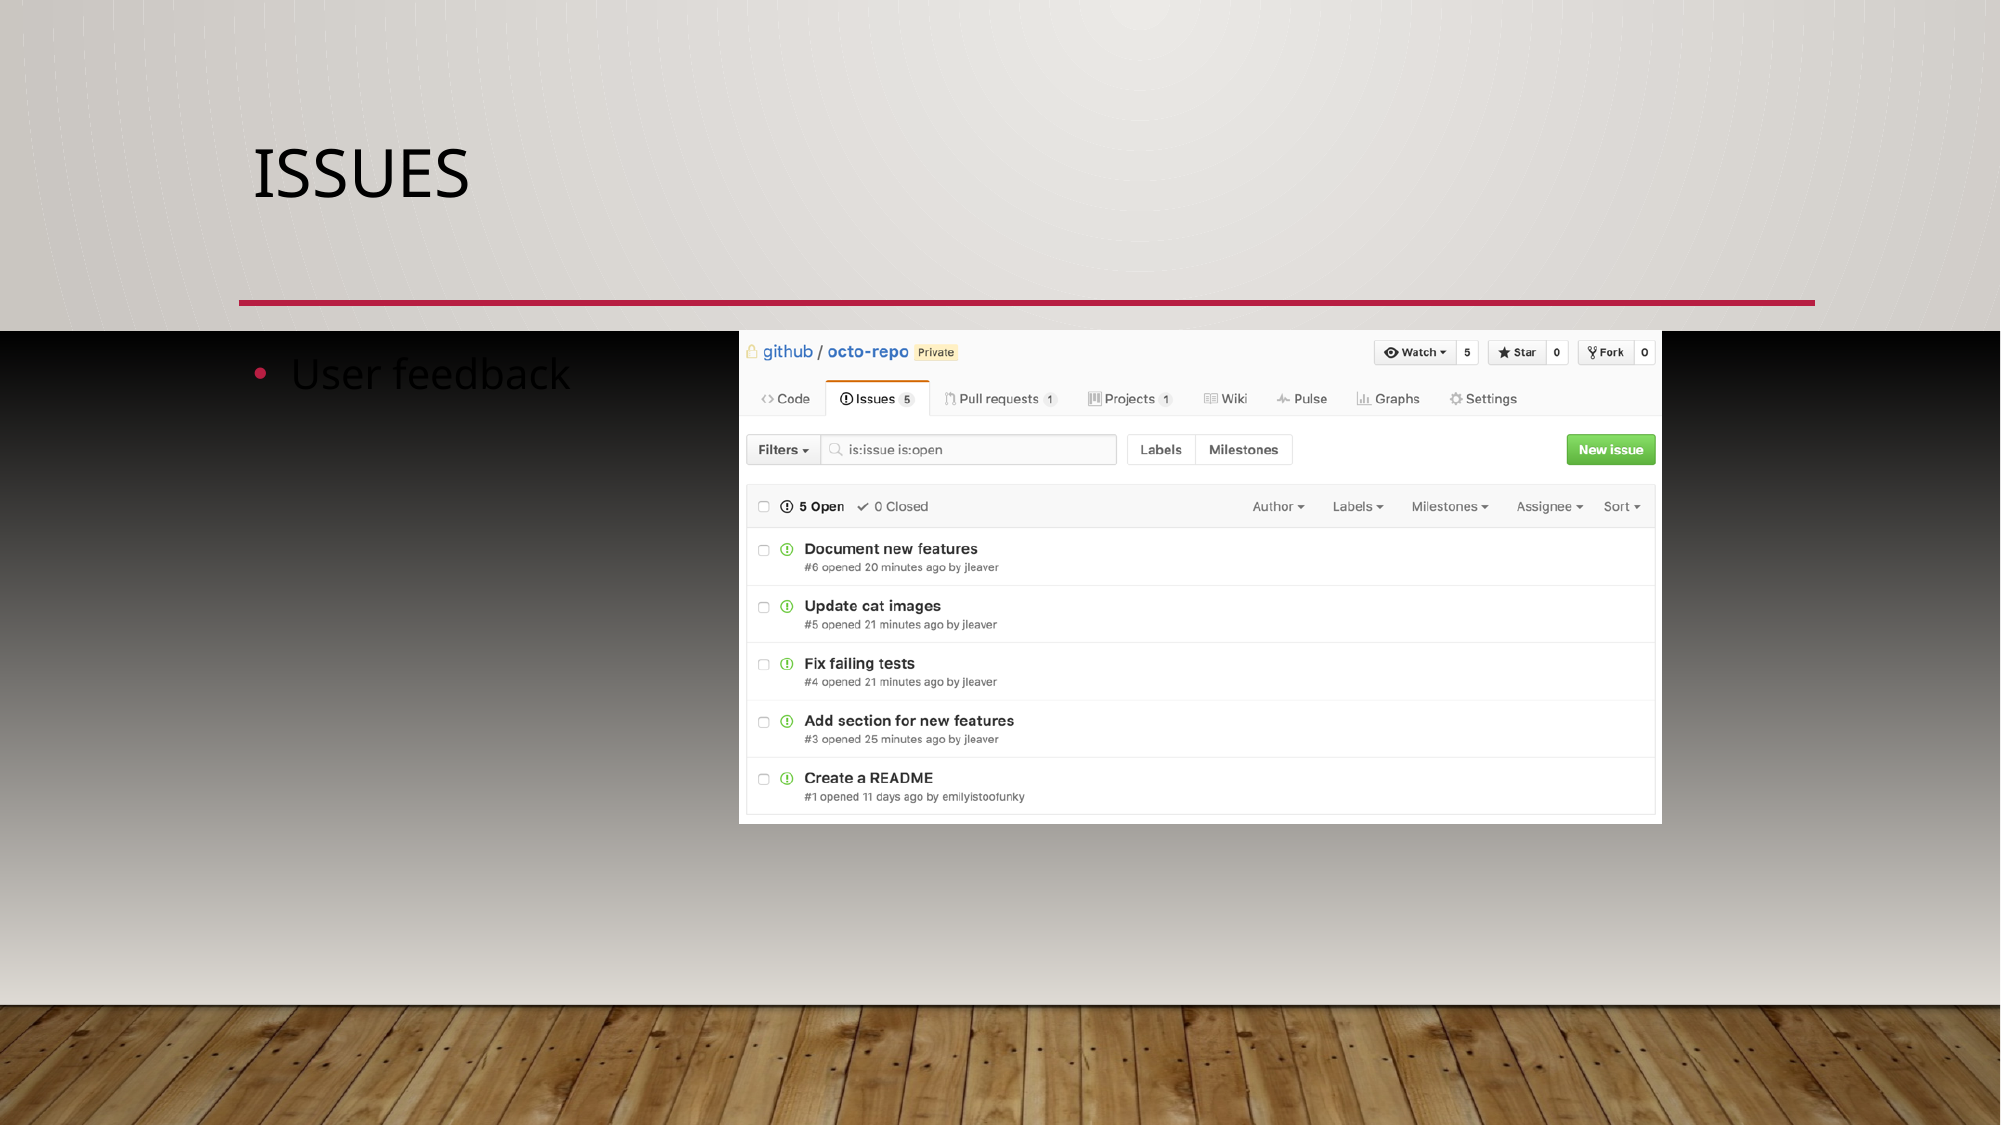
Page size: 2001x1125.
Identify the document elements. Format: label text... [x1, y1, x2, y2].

list User feedback [238, 330, 1814, 897]
picture [739, 330, 1662, 825]
title issues [238, 131, 1814, 305]
